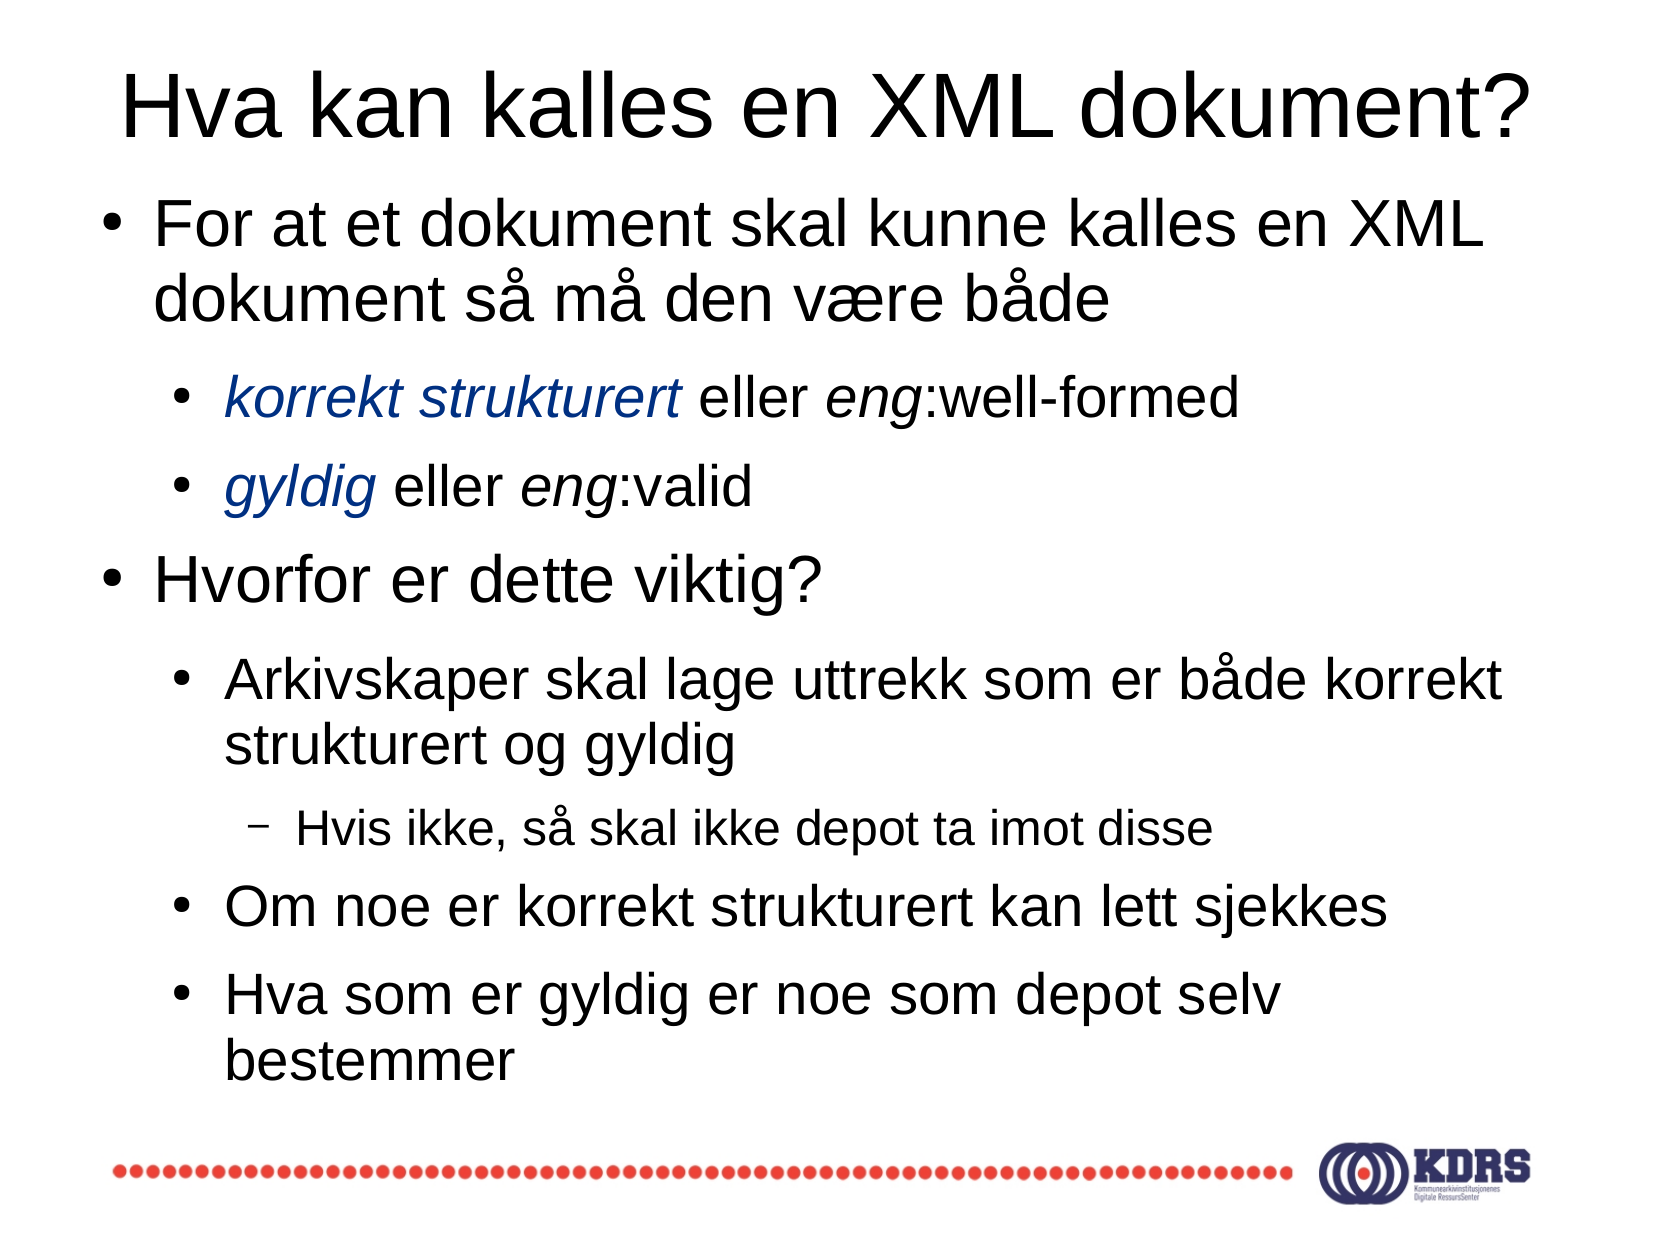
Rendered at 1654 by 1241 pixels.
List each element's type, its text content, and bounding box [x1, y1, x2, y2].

list For at et dokument skal kunne kalles en XML dokument så må den være både korrekt strukturert eller eng:well-formed gyldig eller eng:valid Hvorfor er dette viktig? Arkivskaper skal lage uttrekk som er både korrekt strukturert og gyldig Hvis ikke, så skal ikke depot ta imot disse Om noe er korrekt strukturert kan lett sjekkes Hva som er gyldig er noe som depot selv bestemmer [82, 185, 1571, 1131]
picture [85, 1131, 1557, 1219]
title Hva kan kalles en XML dokument? [82, 49, 1571, 162]
